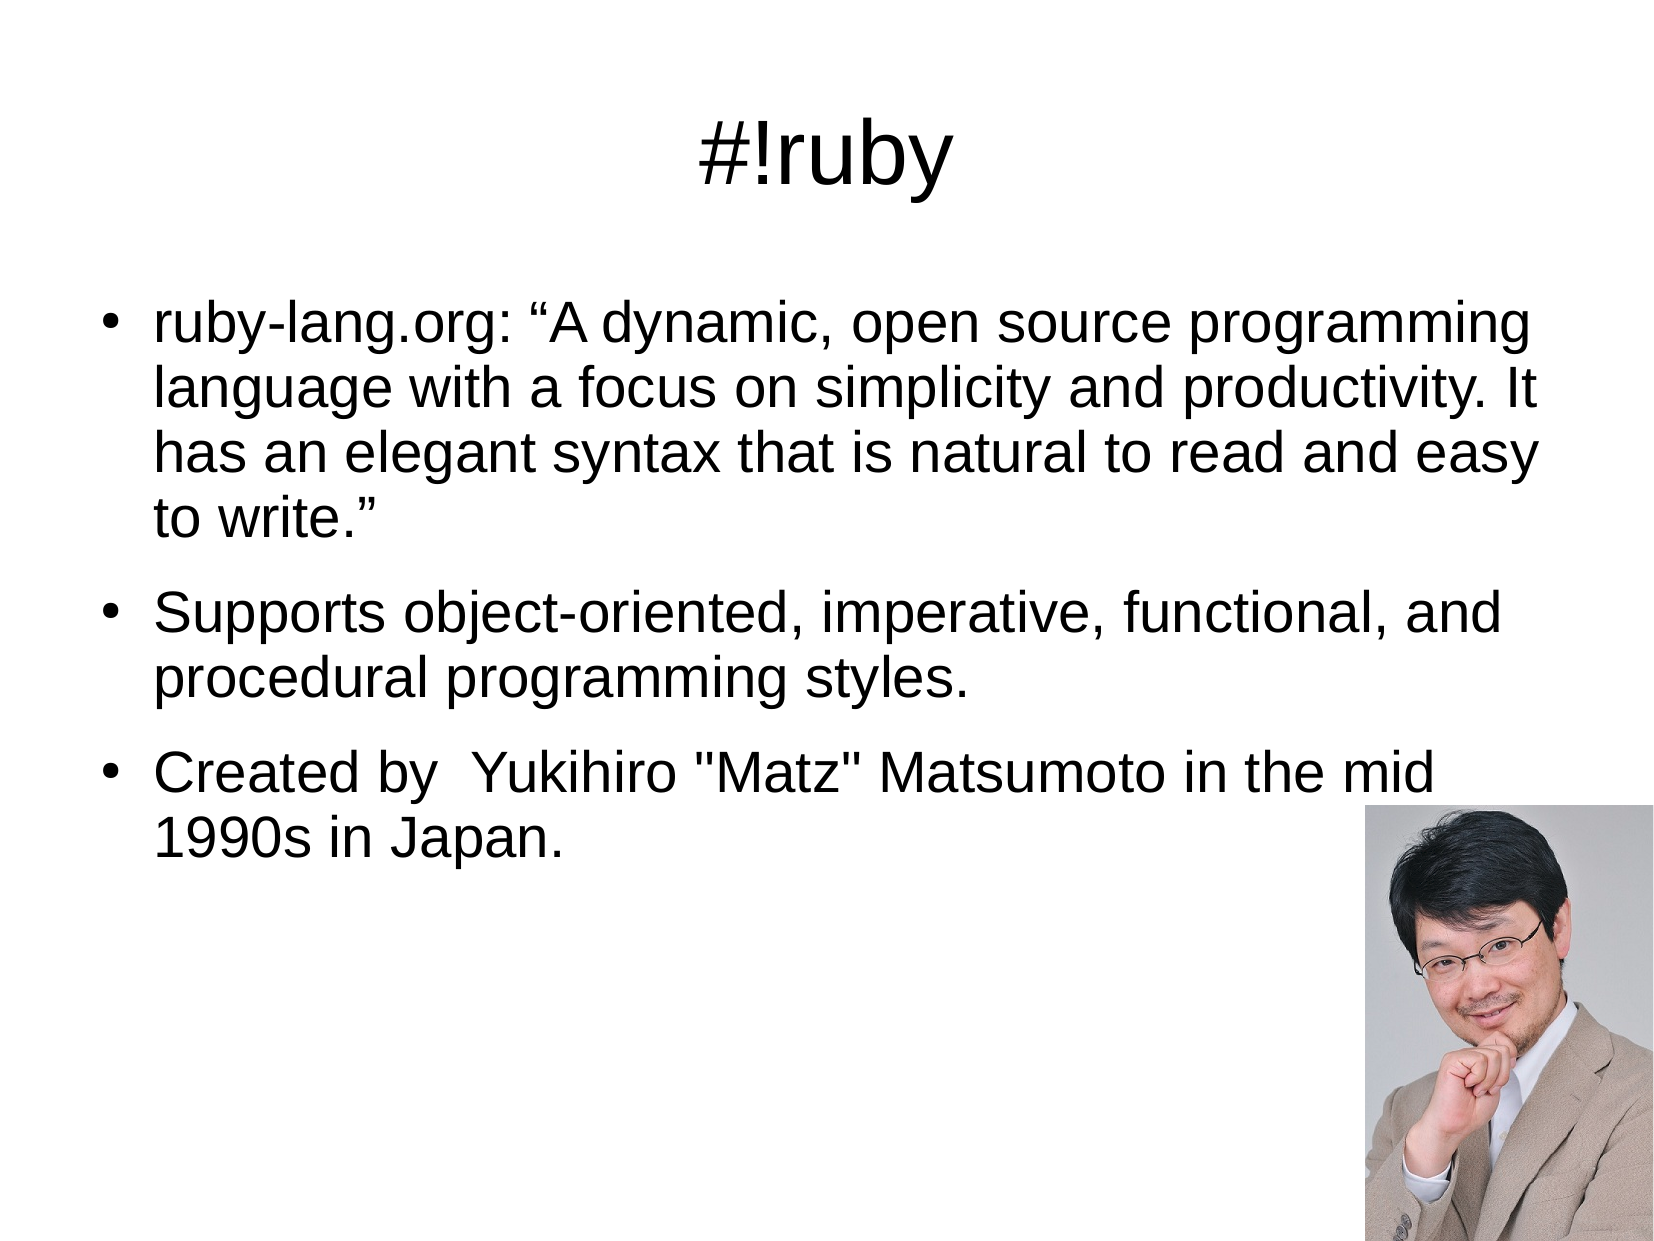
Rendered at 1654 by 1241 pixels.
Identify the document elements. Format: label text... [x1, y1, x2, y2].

list ruby-lang.org: “A dynamic, open source programming language with a focus on simplicity and productivity. It has an elegant syntax that is natural to read and easy to write.” Supports object-oriented, imperative, functional, and procedural programming styles. Created by Yukihiro "Matz" Matsumoto in the mid 1990s in Japan. [82, 290, 1571, 1010]
picture [1365, 805, 1654, 1241]
title #!ruby [82, 49, 1571, 257]
